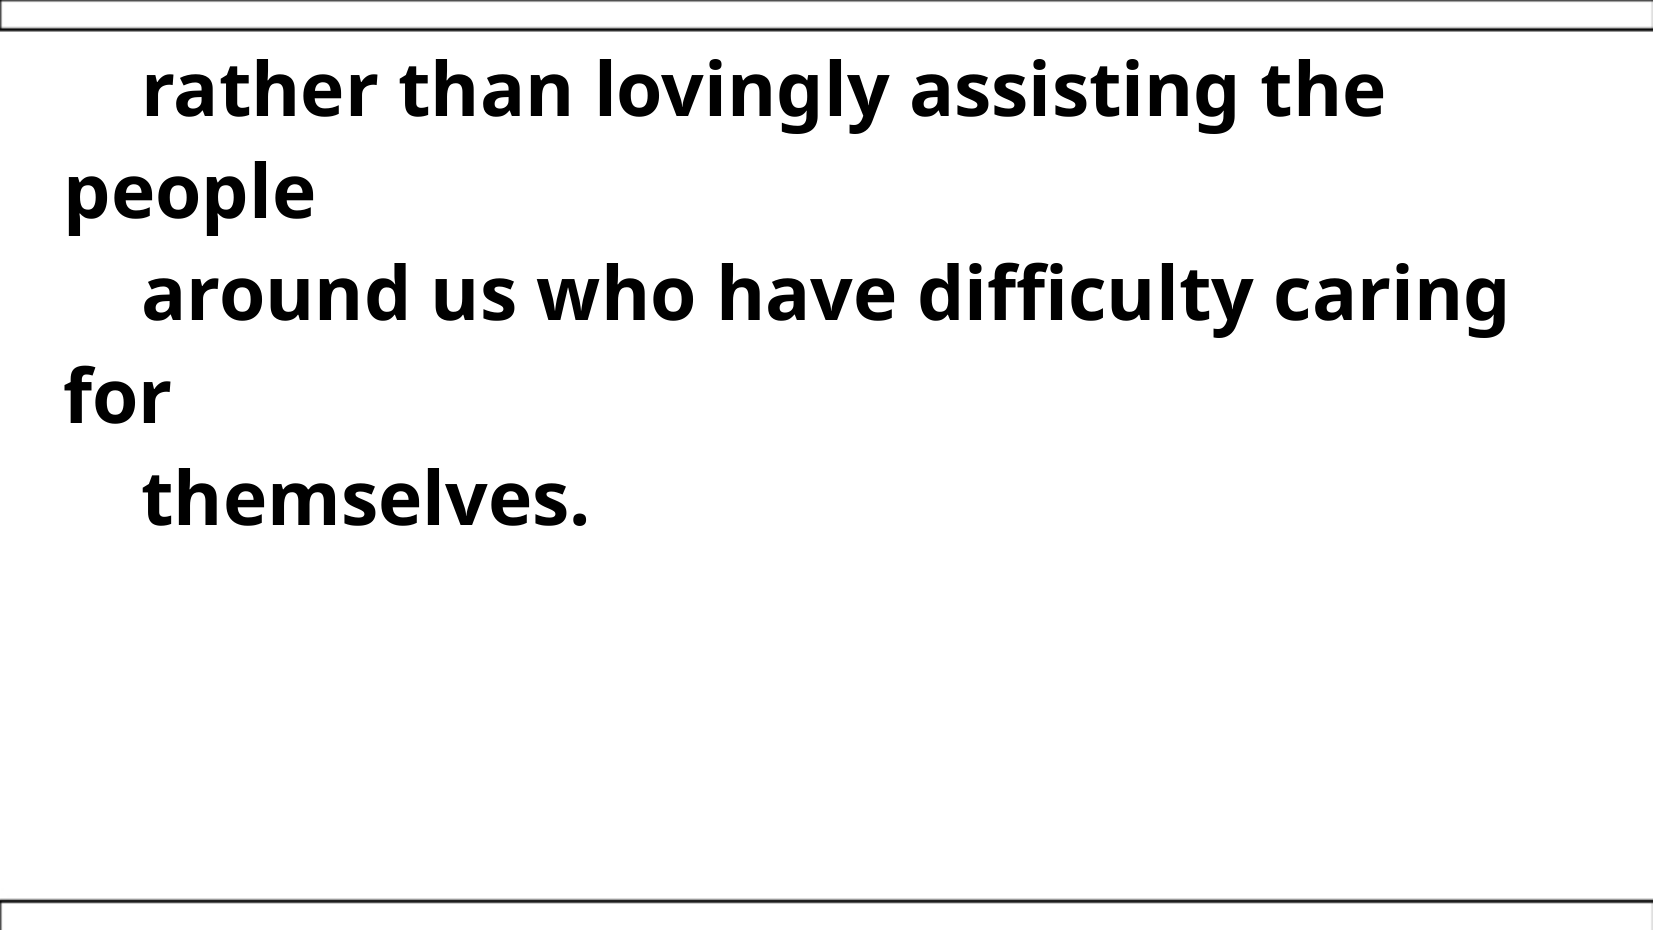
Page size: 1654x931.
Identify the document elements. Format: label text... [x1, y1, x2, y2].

picture [0, 0, 1653, 930]
text_box rather than lovingly assisting the people around us who have difficulty caring for themselves. [48, 28, 1608, 343]
